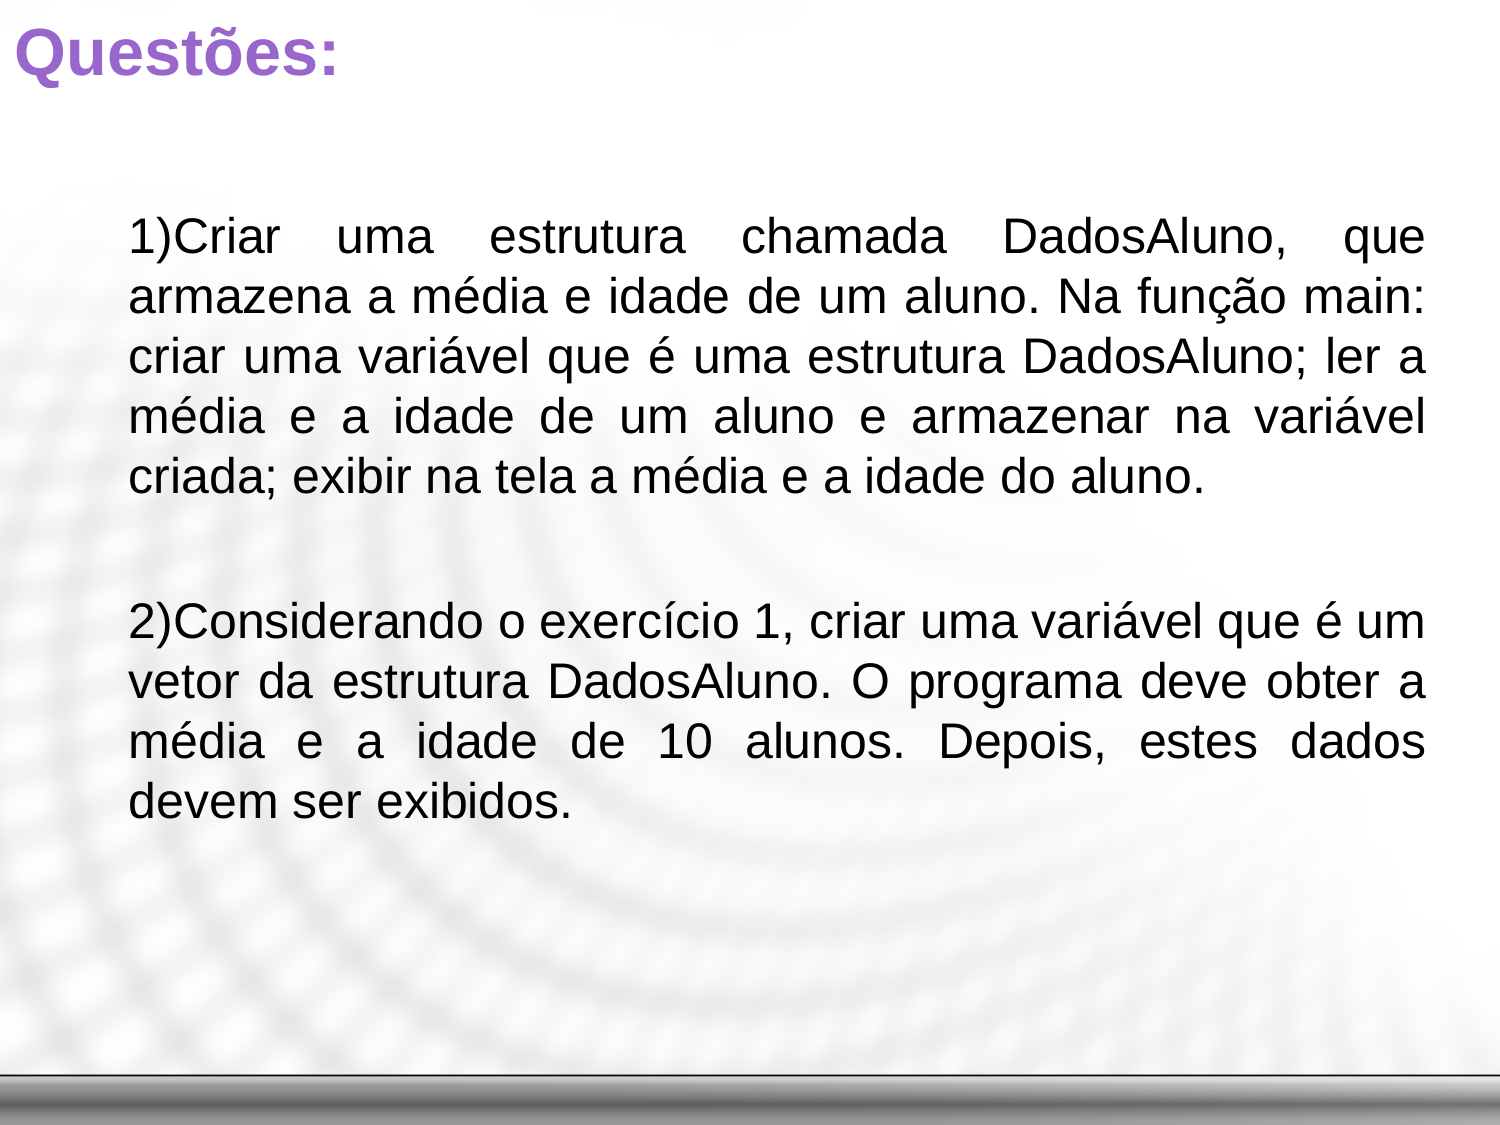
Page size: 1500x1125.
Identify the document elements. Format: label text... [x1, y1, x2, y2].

list 1)Criar uma estrutura chamada DadosAluno, que armazena a média e idade de um aluno. Na função main: criar uma variável que é uma estrutura DadosAluno; ler a média e a idade de um aluno e armazenar na variável criada; exibir na tela a média e a idade do aluno. 2)Considerando o exercício 1, criar uma variável que é um vetor da estrutura DadosAluno. O programa deve obter a média e a idade de 10 alunos. Depois, estes dados devem ser exibidos. [58, 196, 1442, 1036]
picture [0, 0, 1500, 1125]
title Questões: [0, 1, 1353, 97]
